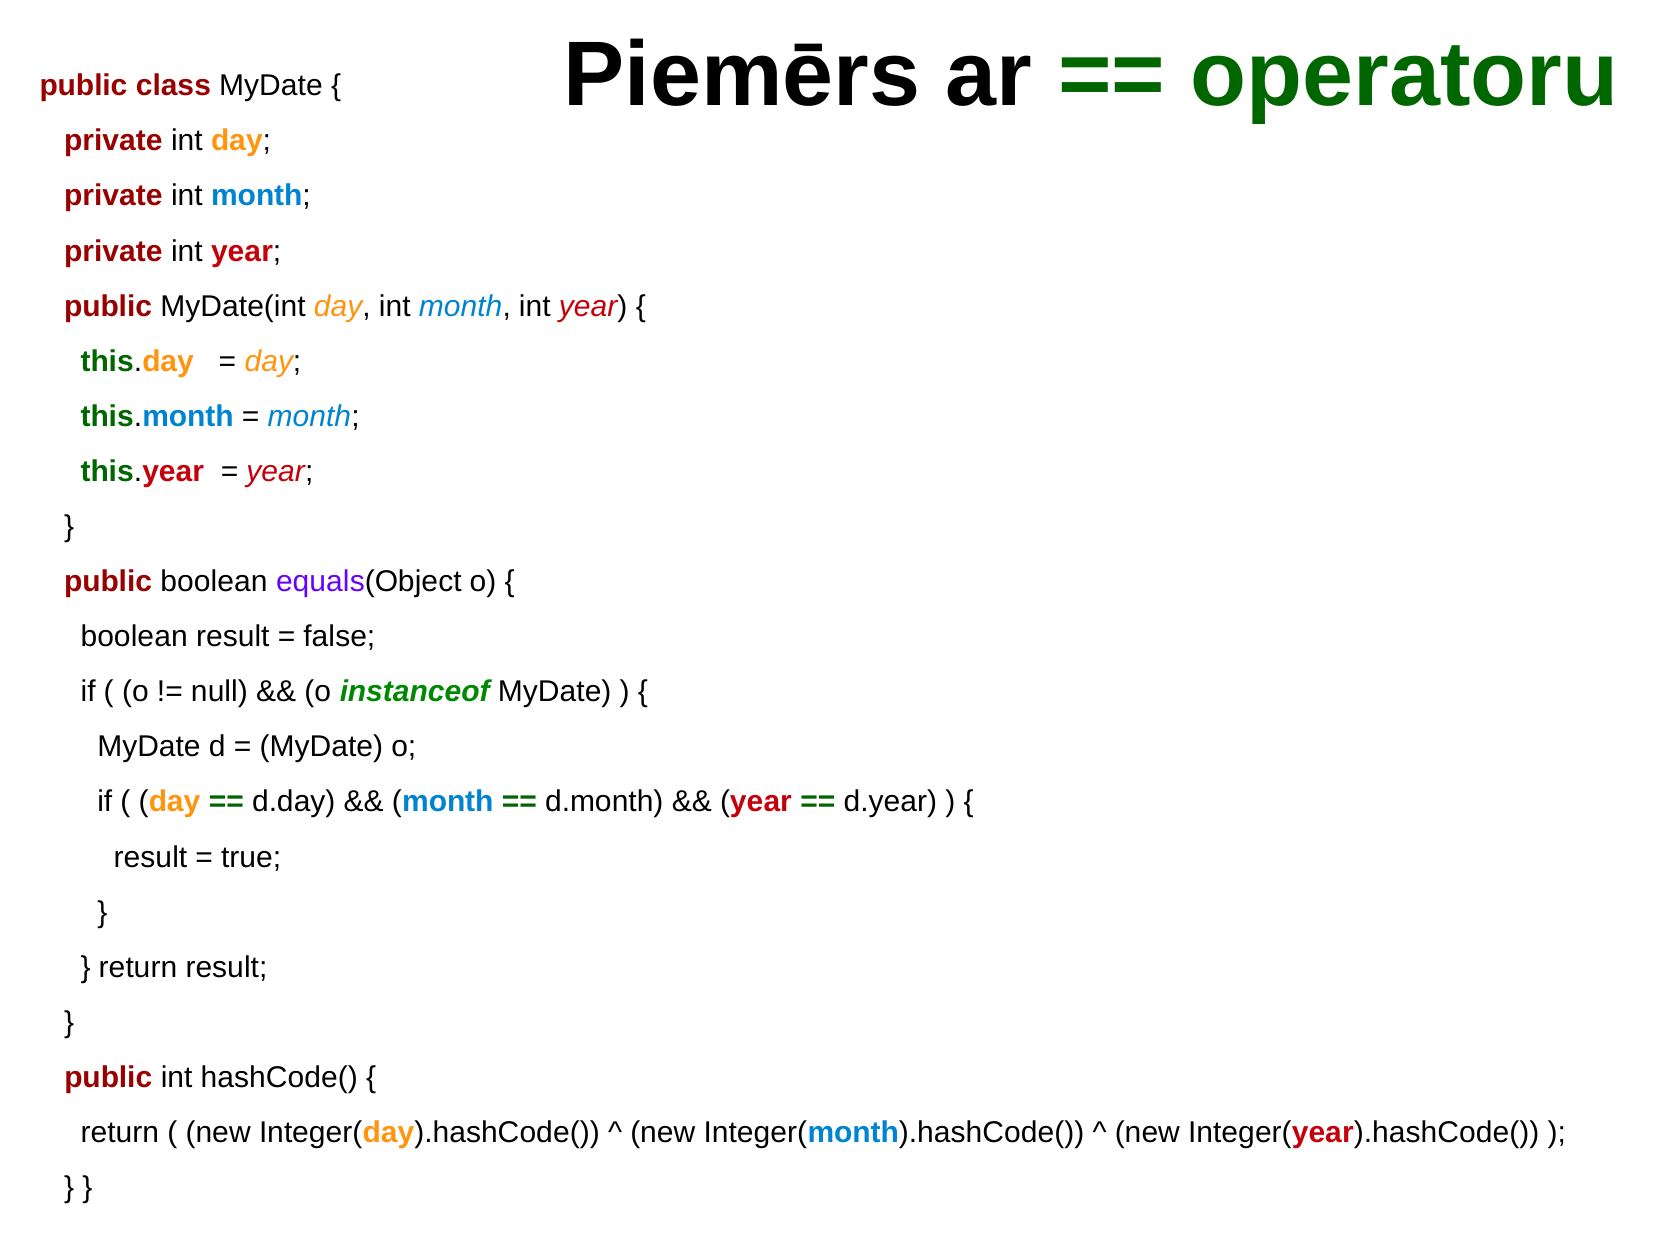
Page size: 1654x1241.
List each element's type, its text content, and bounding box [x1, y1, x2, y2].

list public class MyDate { private int day; private int month; private int year; public MyDate(int day, int month, int year) { this.day = day; this.month = month; this.year = year; } public boolean equals(Object o) { boolean result = false; if ( (o != null) && (o instanceof MyDate) ) { MyDate d = (MyDate) o; if ( (day == d.day) && (month == d.month) && (year == d.year) ) { result = true; } } return result; } public int hashCode() { return ( (new Integer(day).hashCode()) ^ (new Integer(month).hashCode()) ^ (new Integer(year).hashCode()) ); } } [31, 60, 1654, 1219]
title Piemērs ar == operatoru [347, 0, 1654, 60]
